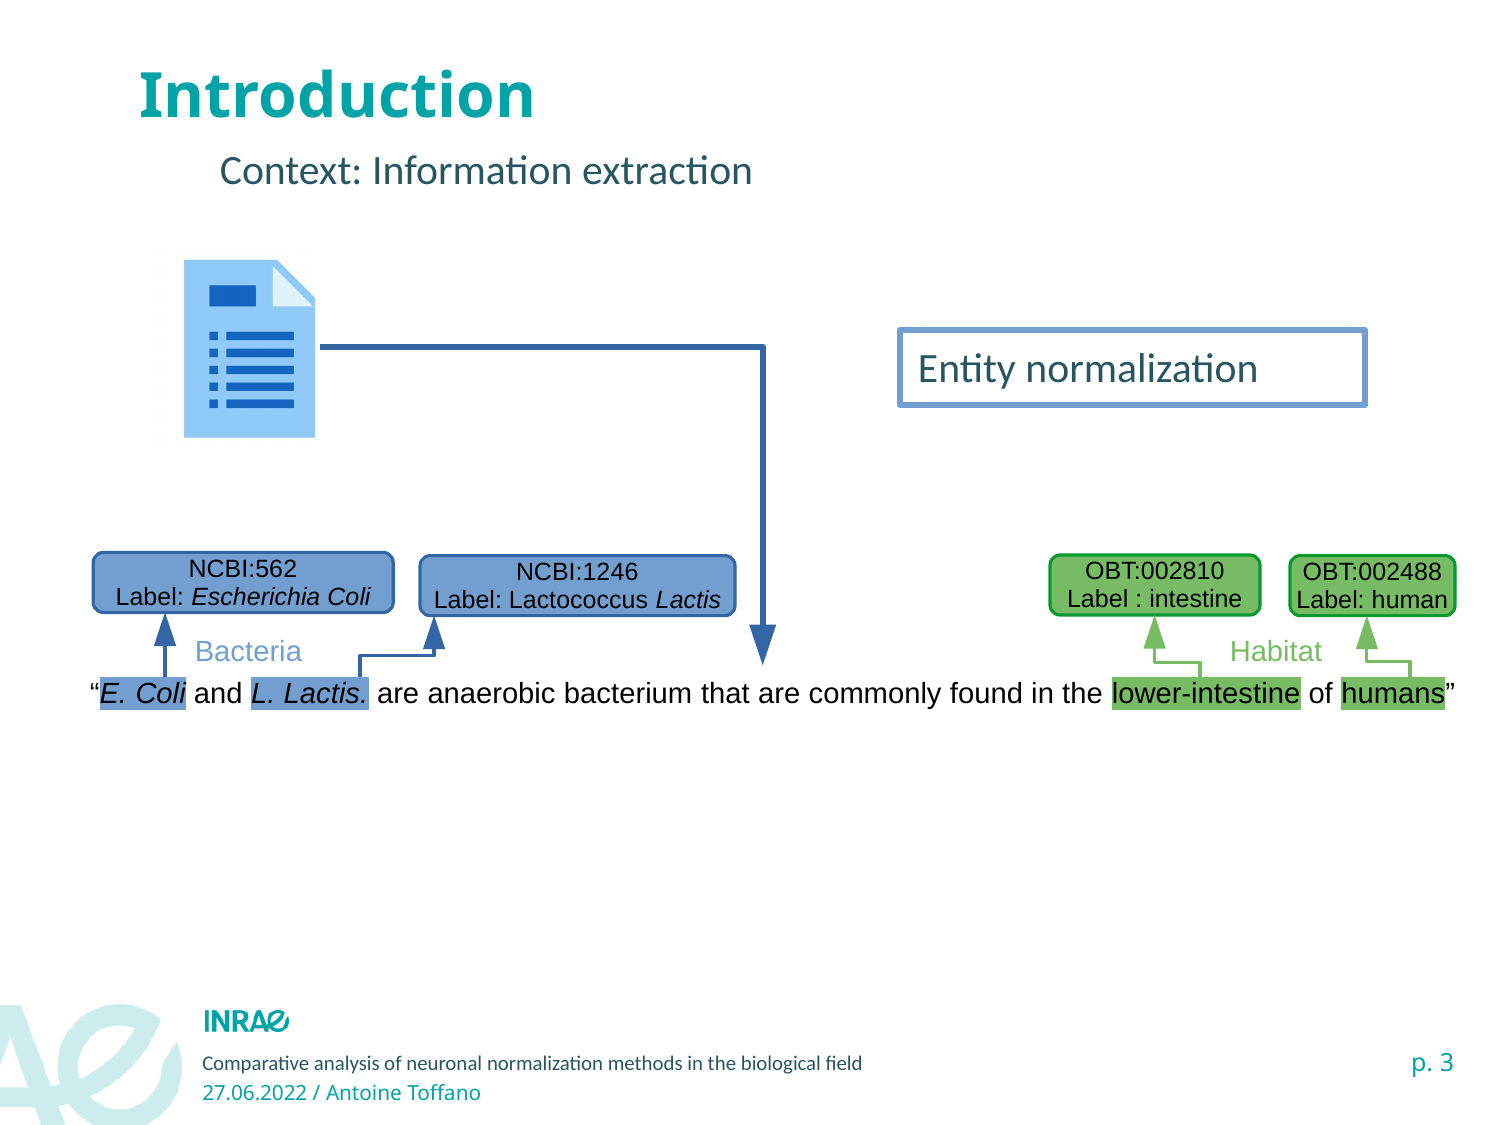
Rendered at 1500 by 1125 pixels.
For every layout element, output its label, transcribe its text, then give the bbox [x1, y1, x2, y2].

text_box Entity normalization [900, 329, 1365, 405]
text_box Habitat [1215, 627, 1397, 669]
text_box Context: Information extraction [205, 140, 1396, 253]
text_box Bacteria [180, 627, 541, 708]
picture [0, 996, 328, 1125]
text_box “E. Coli and L. Lactis. are anaerobic bacterium that are commonly found in the lower-intestine of humans” [75, 669, 1471, 751]
text_box NCBI:562 Label: Escherichia Coli [93, 552, 394, 613]
text_box NCBI:1246 Label: Lactococcus Lactis [420, 555, 736, 616]
text_box Introduction [139, 24, 1396, 170]
picture [150, 247, 315, 450]
text_box OBT:002810 Label : intestine [1050, 554, 1261, 616]
text_box OBT:002488 Label: human [1290, 555, 1456, 616]
